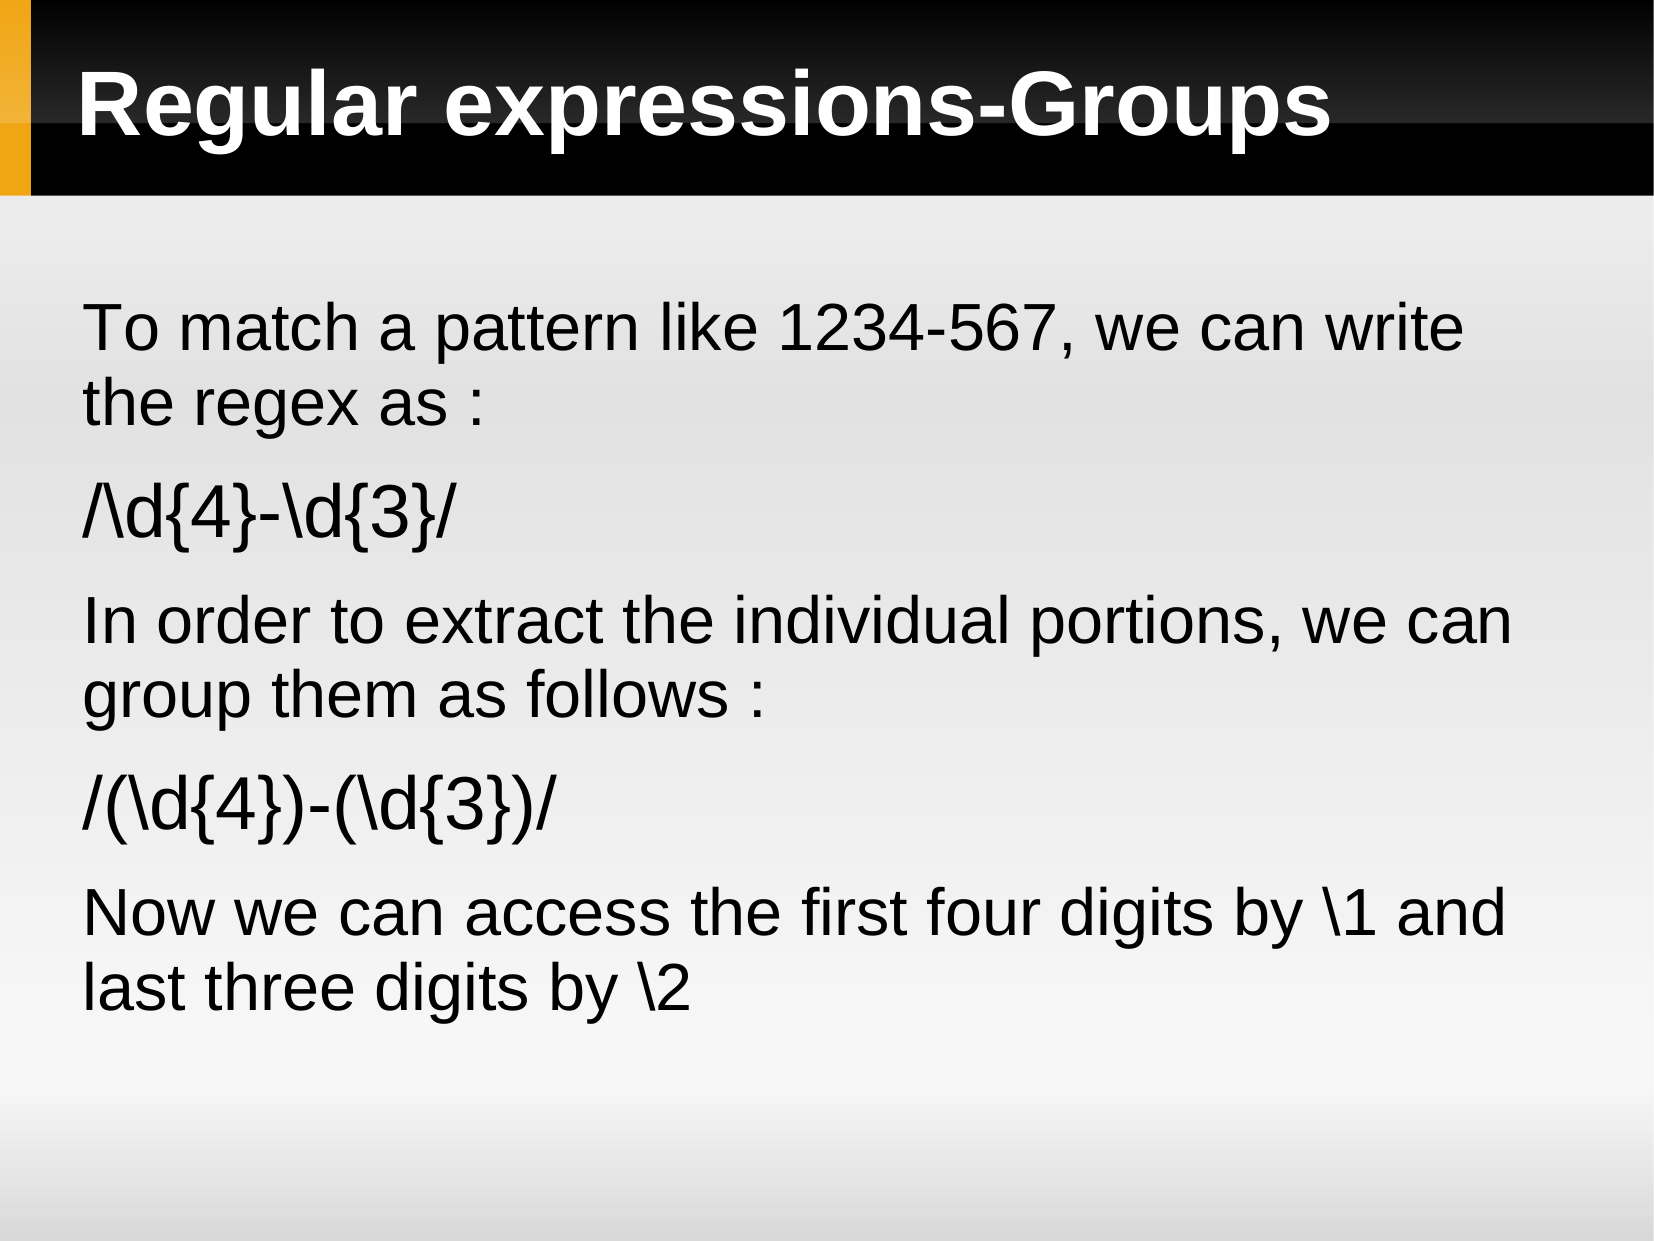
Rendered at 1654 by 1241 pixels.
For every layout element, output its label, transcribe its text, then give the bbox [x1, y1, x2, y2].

list To match a pattern like 1234-567, we can write the regex as : /\d{4}-\d{3}/ In order to extract the individual portions, we can group them as follows : /(\d{4})-(\d{3})/ Now we can access the first four digits by \1 and last three digits by \2 [82, 290, 1571, 1109]
picture [0, 0, 1654, 1241]
title Regular expressions-Groups [76, 0, 1565, 208]
